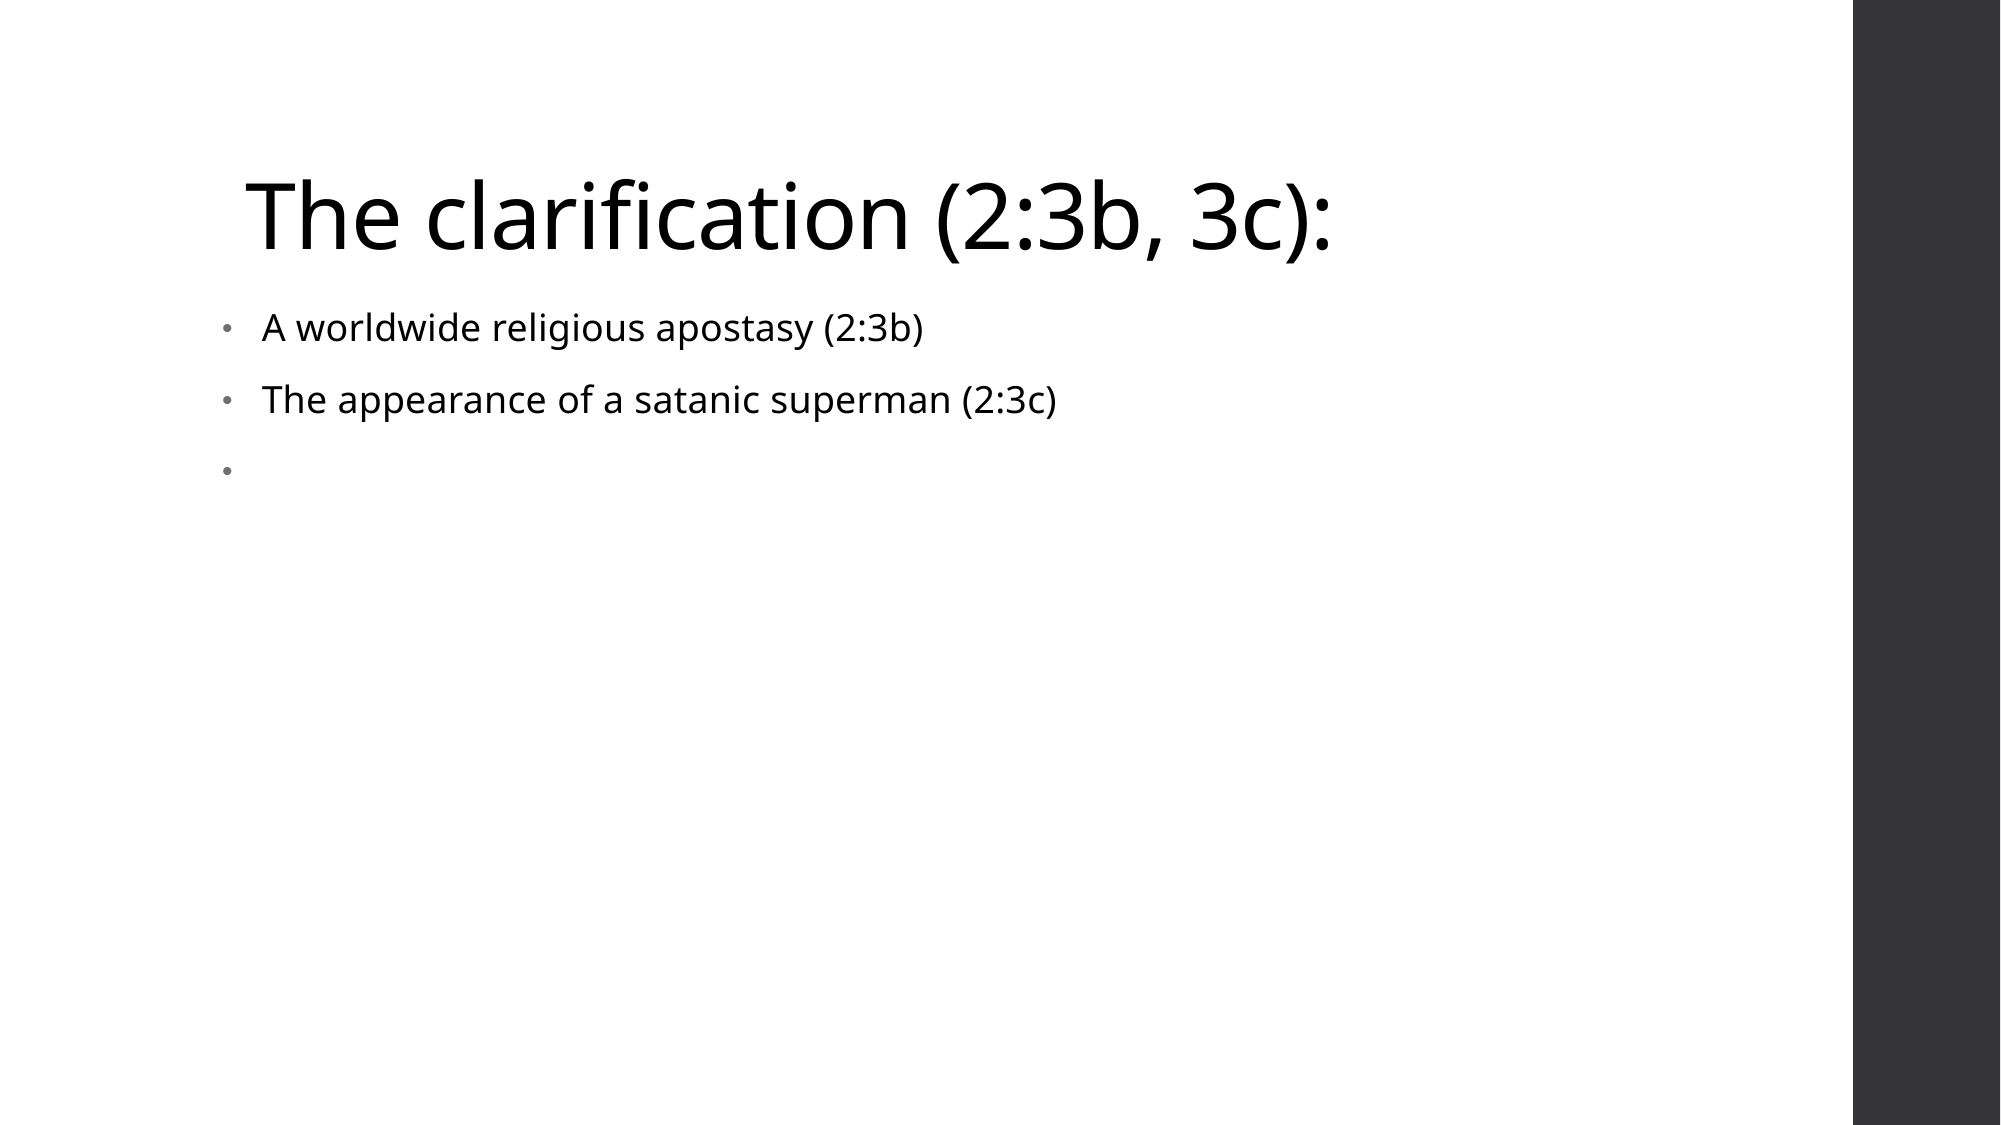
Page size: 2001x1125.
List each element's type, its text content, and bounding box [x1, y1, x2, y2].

title The clarification (2:3b, 3c): [206, 60, 1797, 278]
list A worldwide religious apostasy (2:3b) The appearance of a satanic superman (2:3c) [206, 299, 1617, 1014]
